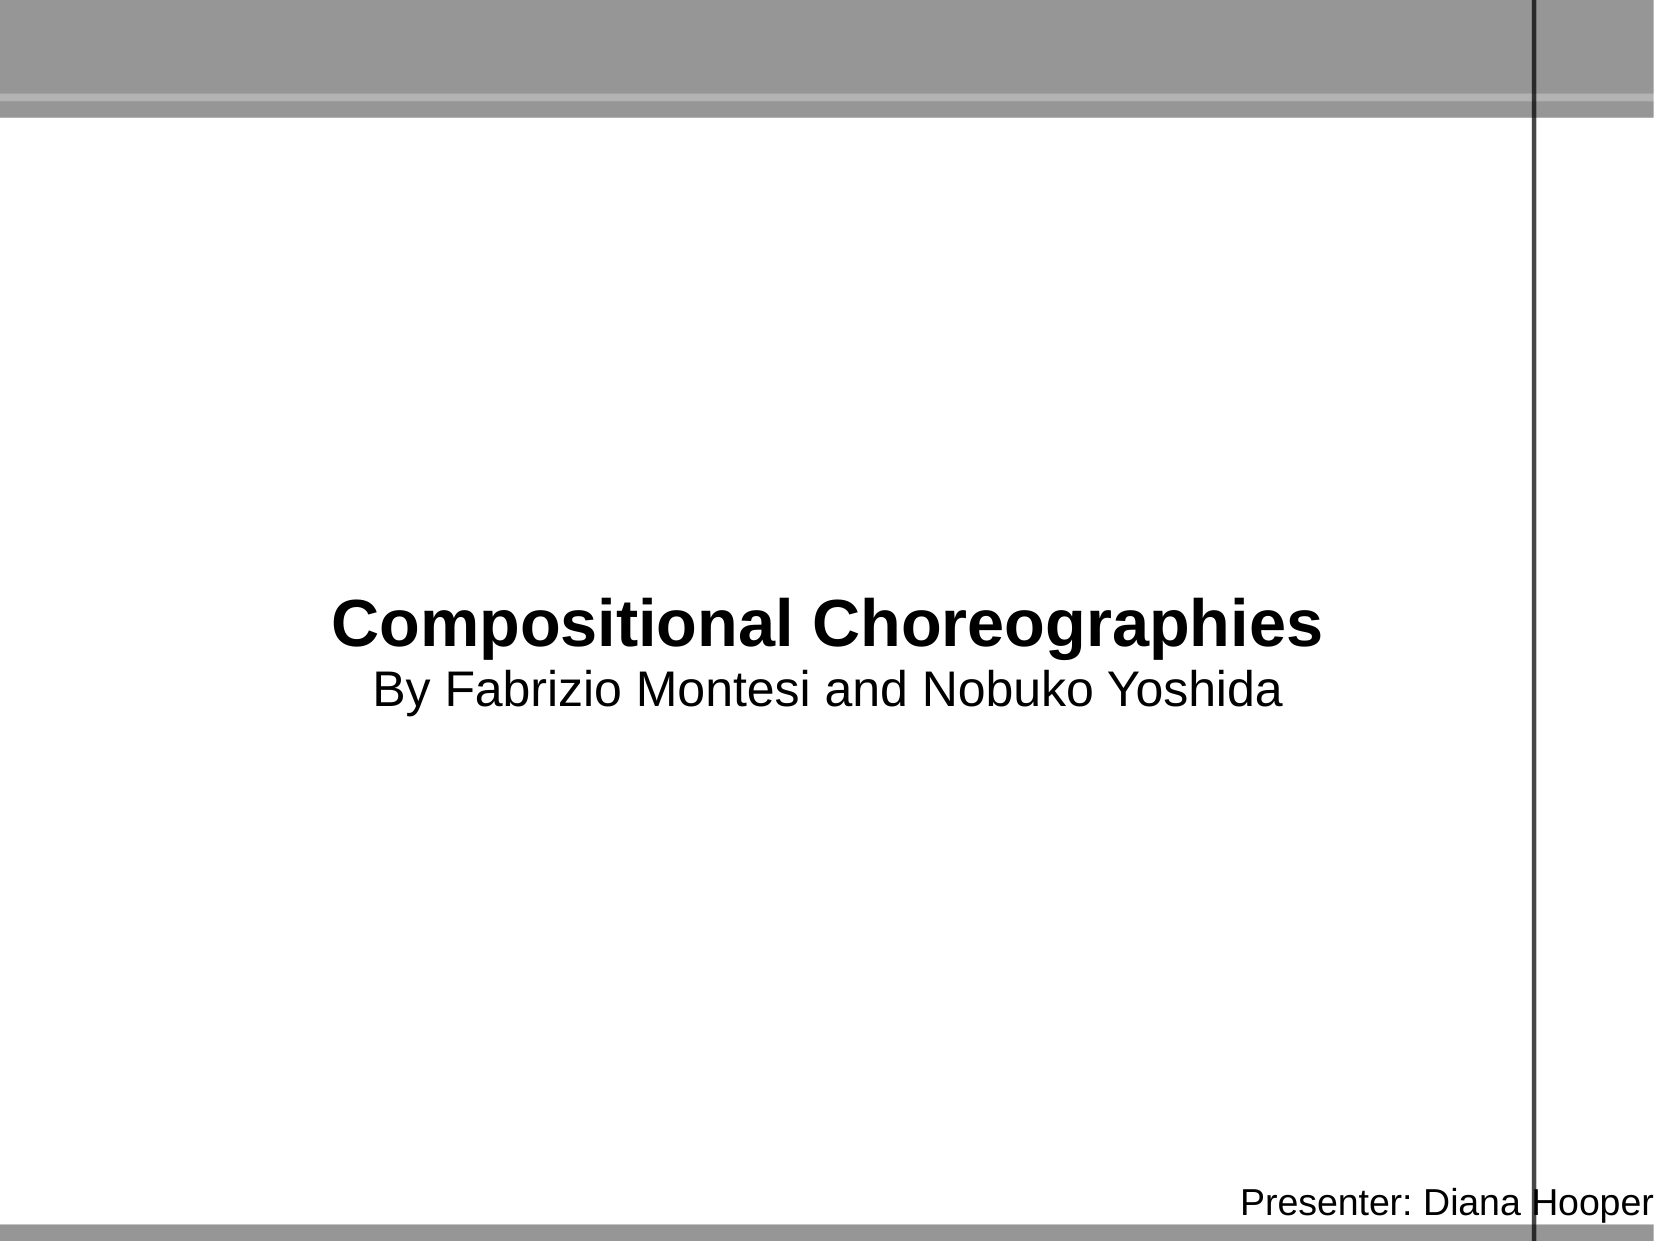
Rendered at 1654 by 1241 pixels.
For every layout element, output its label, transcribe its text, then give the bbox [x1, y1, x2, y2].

text_box Presenter: Diana Hooper [1240, 1181, 1654, 1224]
picture [0, 0, 1654, 1241]
subtitle Compositional Choreographies By Fabrizio Montesi and Nobuko Yoshida [121, 177, 1534, 1127]
